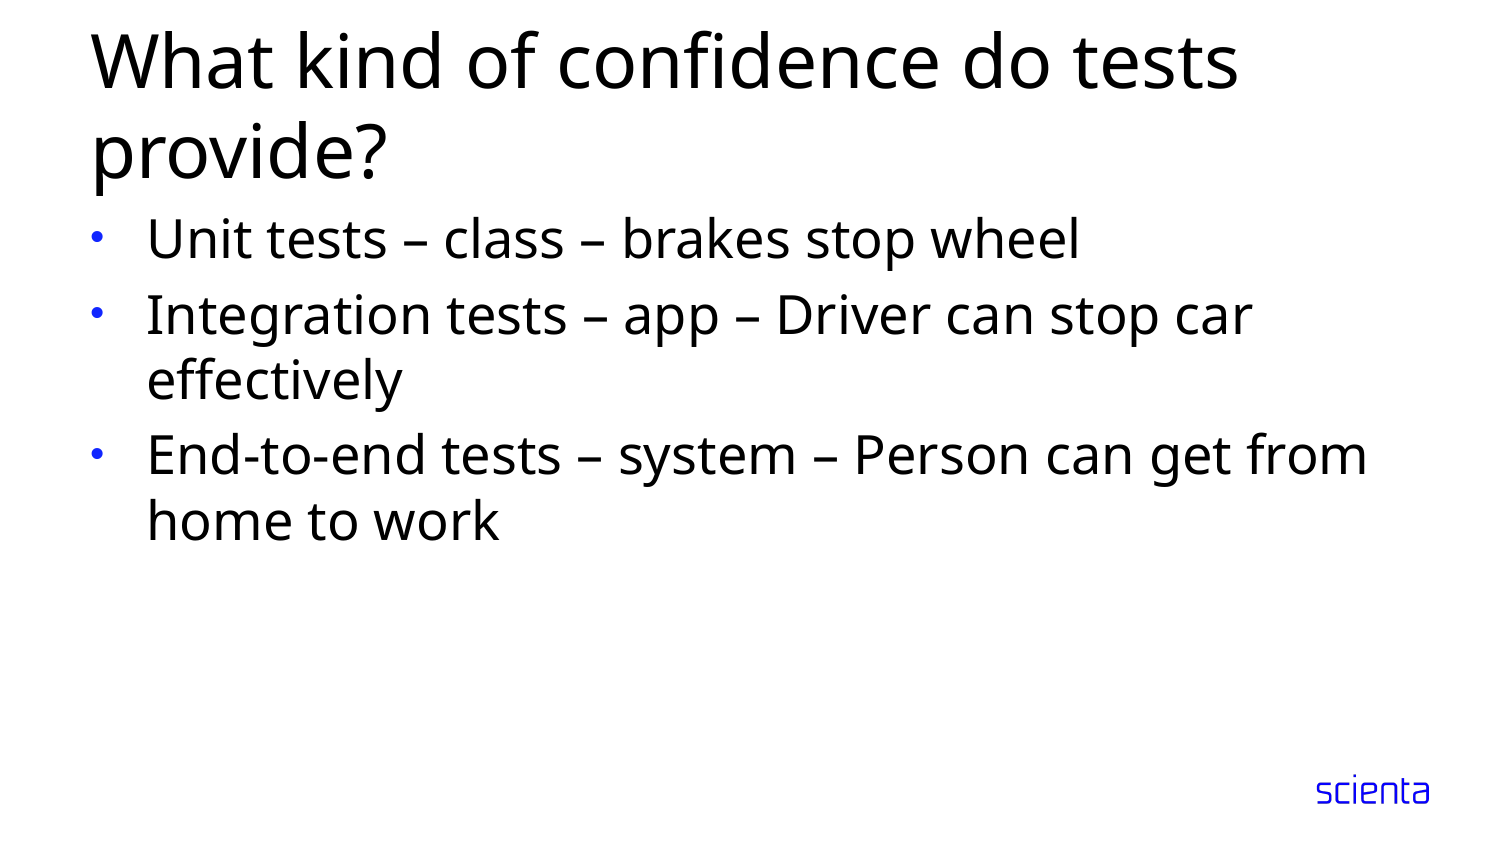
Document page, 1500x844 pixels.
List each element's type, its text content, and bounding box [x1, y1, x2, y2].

picture [1313, 771, 1432, 806]
title What kind of confidence do tests provide? [75, 33, 1425, 175]
list Unit tests – class – brakes stop wheel Integration tests – app – Driver can stop car effectively End-to-end tests – system – Person can get from home to work [75, 196, 1425, 754]
